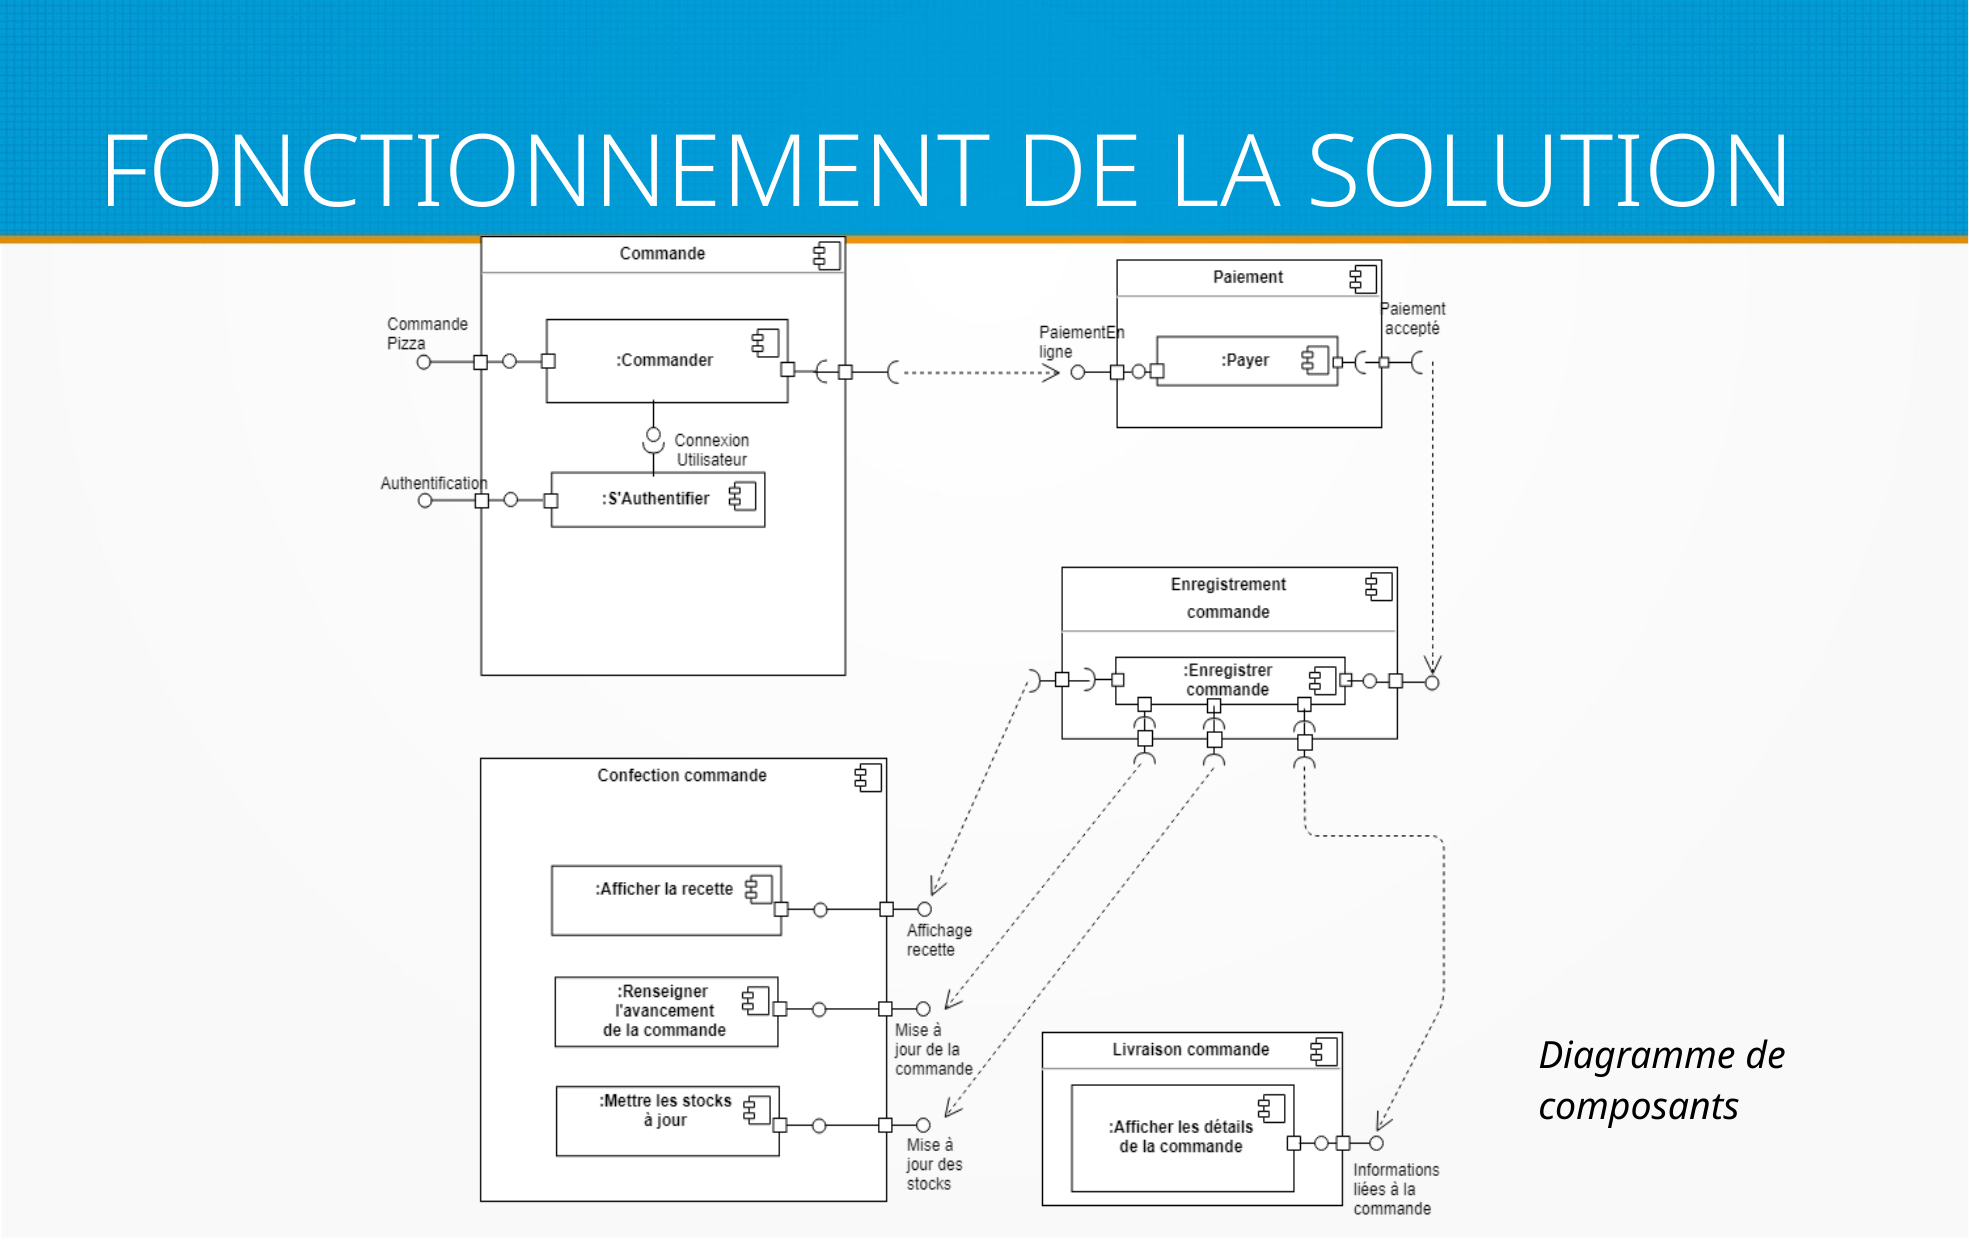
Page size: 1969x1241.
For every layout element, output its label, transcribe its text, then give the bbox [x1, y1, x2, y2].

picture [0, 233, 1969, 1241]
text_box FONCTIONNEMENT DE LA SOLUTION [98, 19, 1870, 227]
text_box Diagramme de composants [1523, 1020, 1926, 1111]
